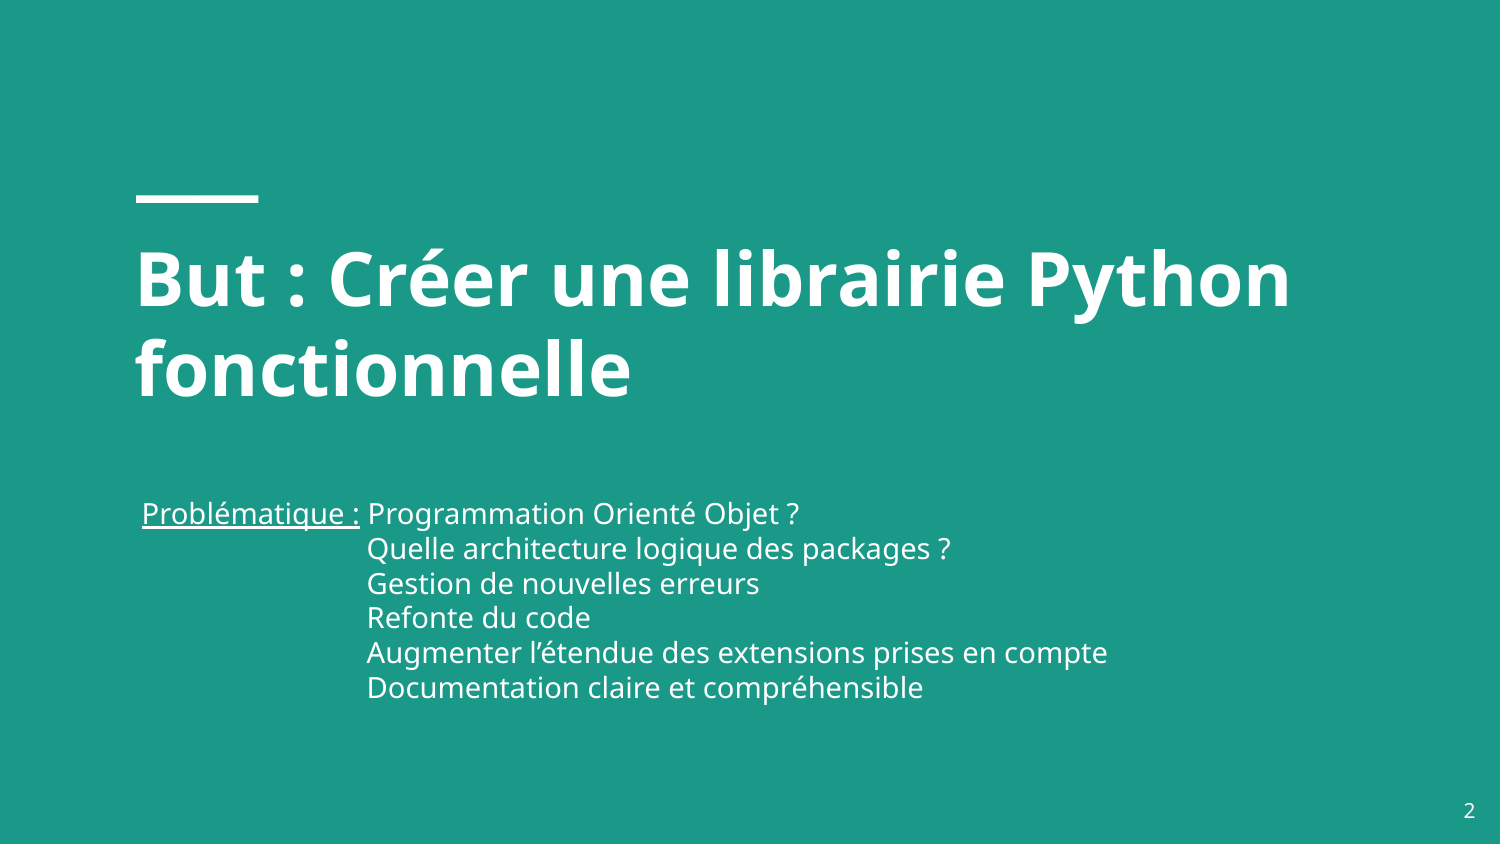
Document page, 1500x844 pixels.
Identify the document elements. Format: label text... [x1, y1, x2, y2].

slide_number <number> [1400, 779, 1491, 844]
text_box Problématique : Programmation Orienté Objet ? Quelle architecture logique des packages ? Gestion de nouvelles erreurs Refonte du code Augmenter l’étendue des extensions prises en compte Documentation claire et compréhensible [126, 480, 1374, 758]
title But : Créer une librairie Python fonctionnelle [119, 216, 1381, 466]
